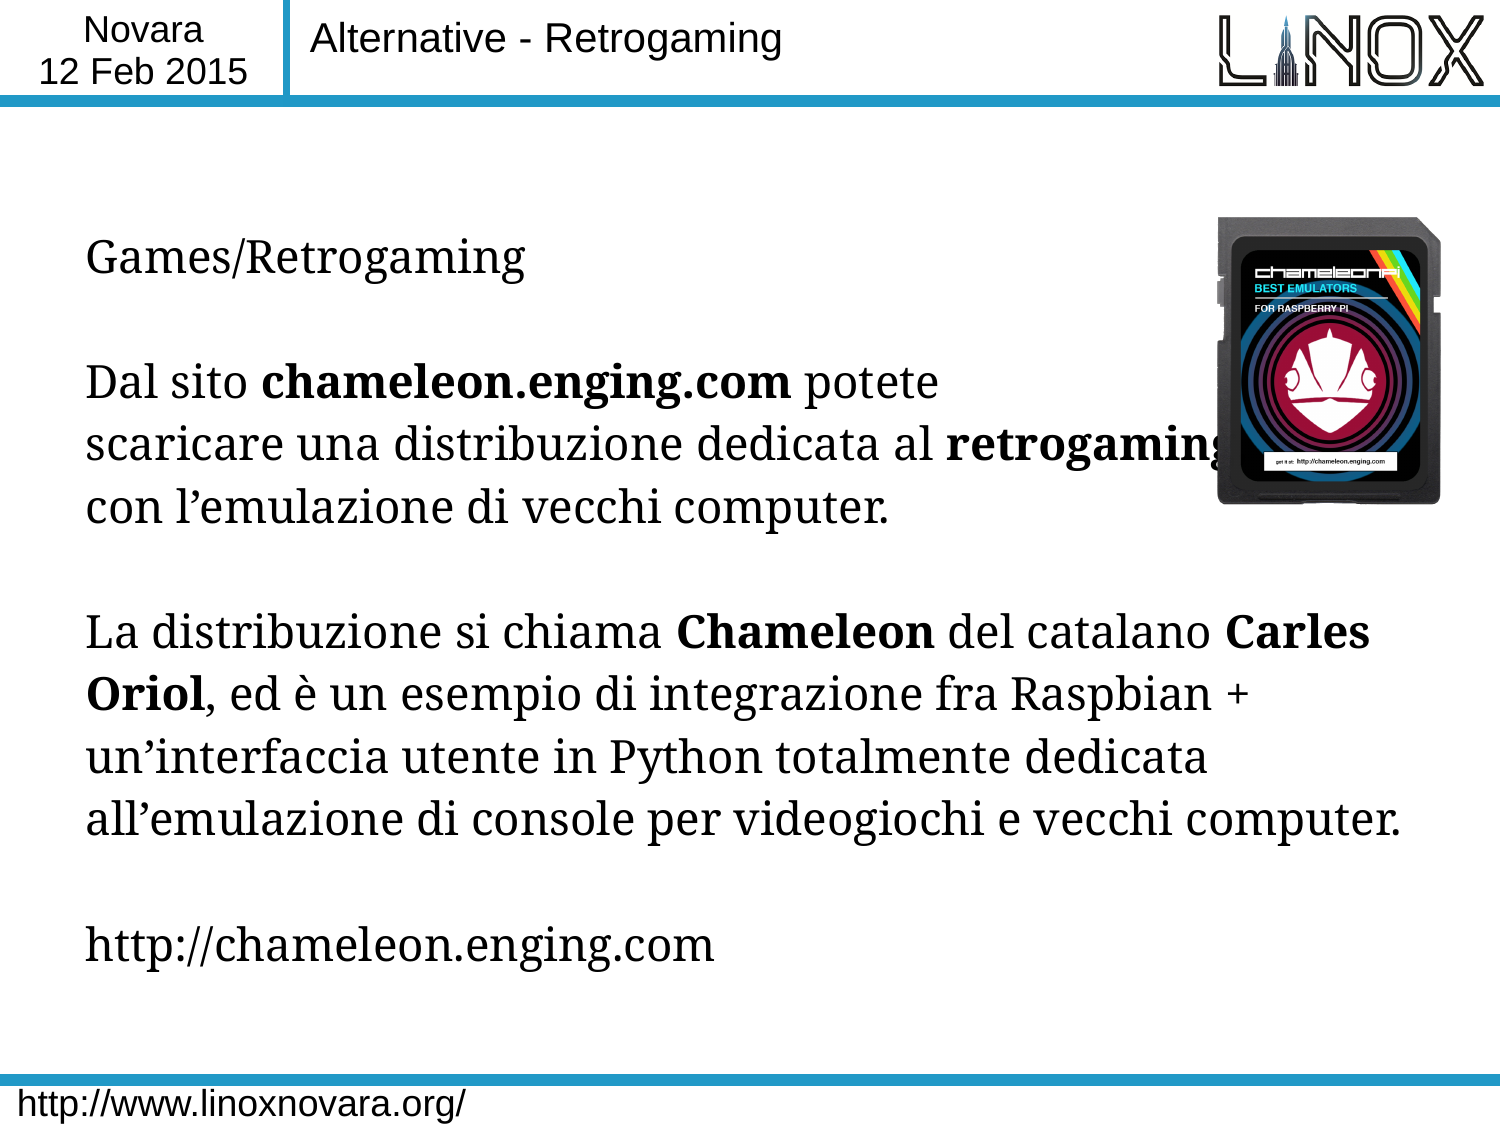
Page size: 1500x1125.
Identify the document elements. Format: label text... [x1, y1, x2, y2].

text_box Games/Retrogaming Dal sito chameleon.enging.com potete scaricare una distribuzione dedicata al retrogaming, con l’emulazione di vecchi computer. La distribuzione si chiama Chameleon del catalano Carles Oriol, ed è un esempio di integrazione fra Raspbian + un’interfaccia utente in Python totalmente dedicata all’emulazione di console per videogiochi e vecchi computer. http://chameleon.enging.com [70, 216, 1438, 856]
picture [0, 0, 1500, 107]
picture [0, 1074, 1500, 1086]
list Alternative - Retrogaming [295, 7, 1321, 83]
picture [1217, 216, 1441, 505]
